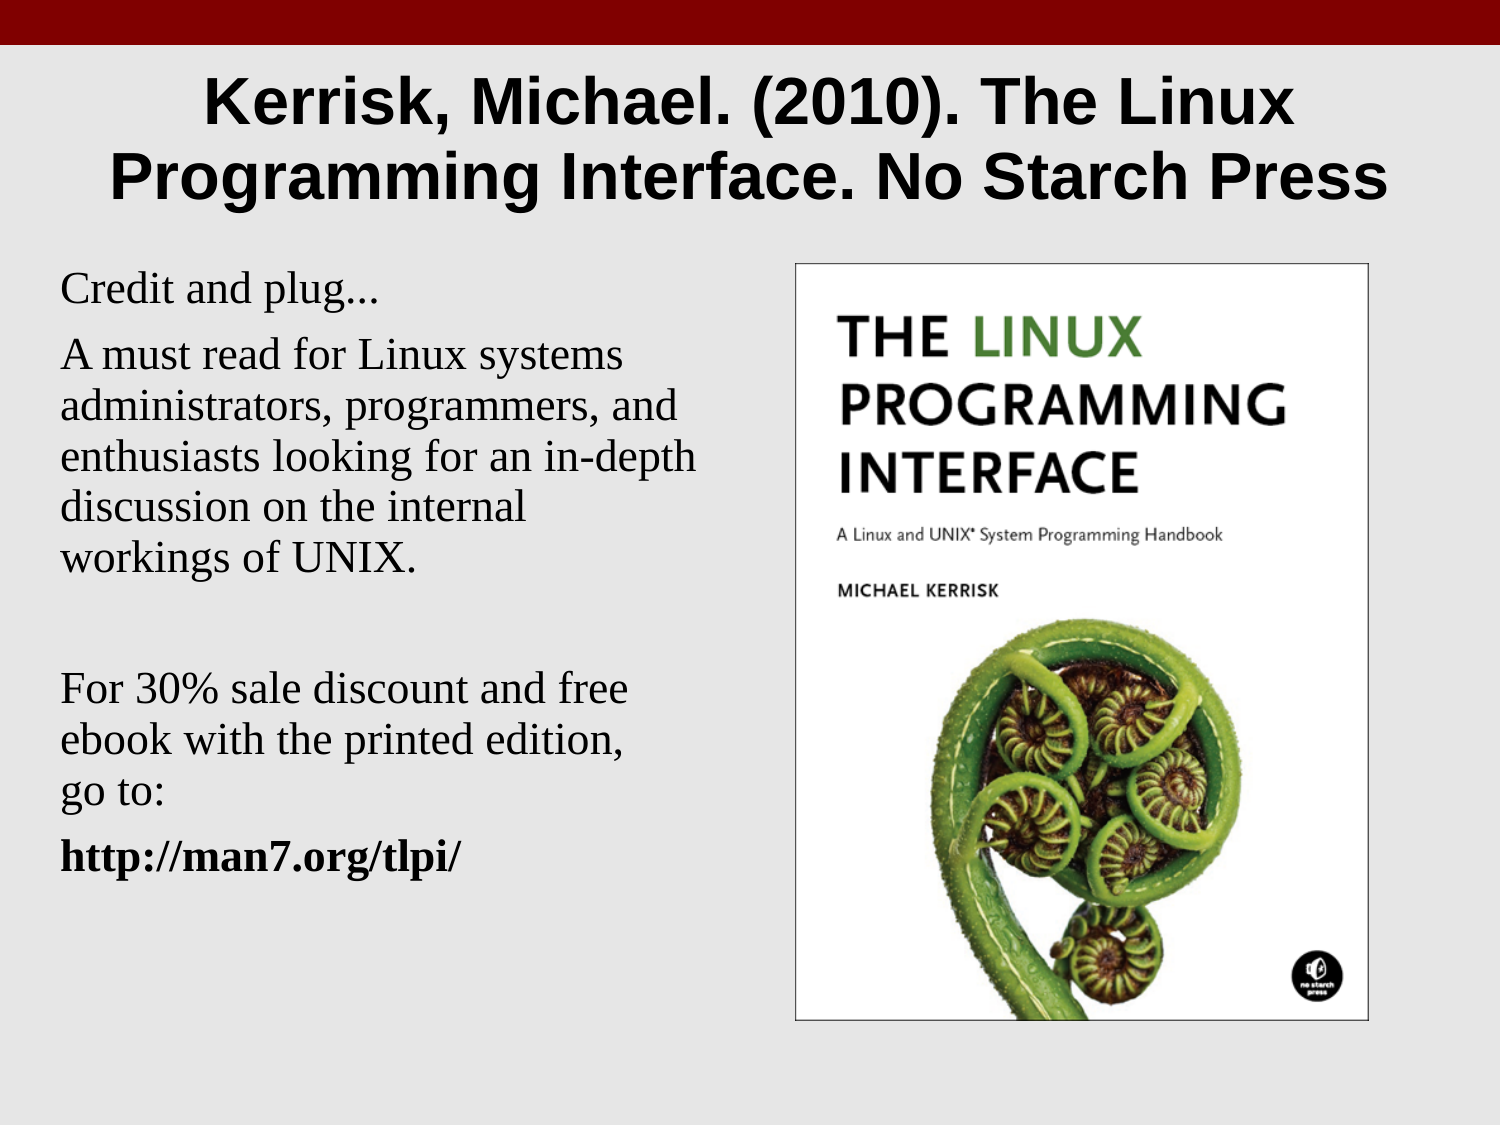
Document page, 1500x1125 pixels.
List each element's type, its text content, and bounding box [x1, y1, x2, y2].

list Credit and plug... A must read for Linux systems administrators, programmers, and enthusiasts looking for an in-depth discussion on the internal workings of UNIX. For 30% sale discount and free ebook with the printed edition, go to: http://man7.org/tlpi/ [60, 263, 706, 1096]
title Kerrisk, Michael. (2010). The Linux Programming Interface. No Starch Press [75, 44, 1425, 233]
picture [795, 263, 1369, 1021]
